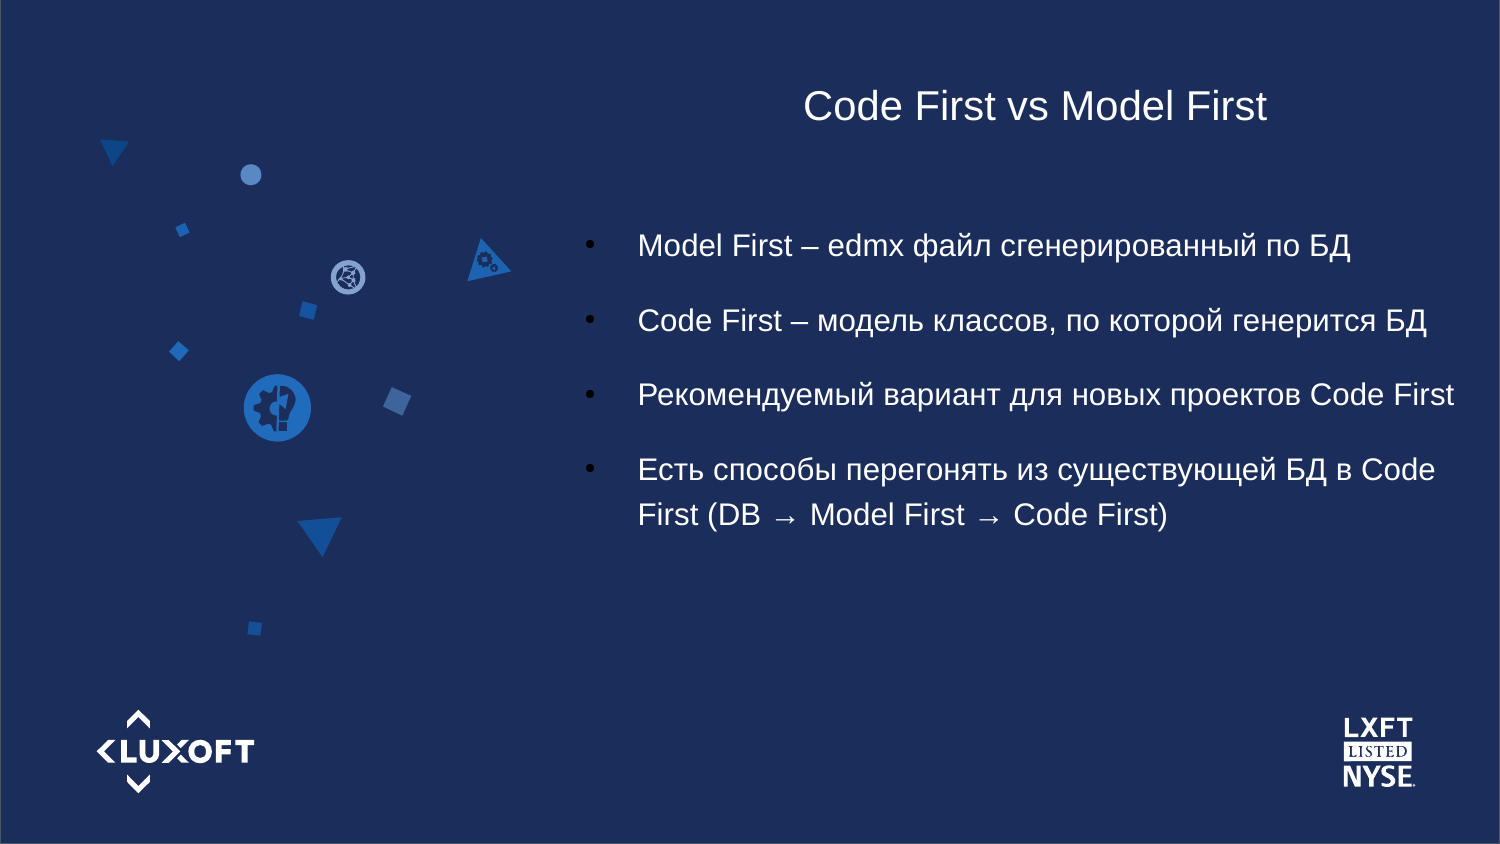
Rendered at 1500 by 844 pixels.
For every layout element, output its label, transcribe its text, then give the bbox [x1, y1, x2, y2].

title Code First vs Model First [803, 35, 1300, 153]
list Model First – edmx файл сгенерированный по БД Code First – модель классов, по которой генерится БД Рекомендуемый вариант для новых проектов Code First Есть способы перегонять из существующей БД в Code First (DB → Model First → Code First) [566, 153, 1482, 591]
